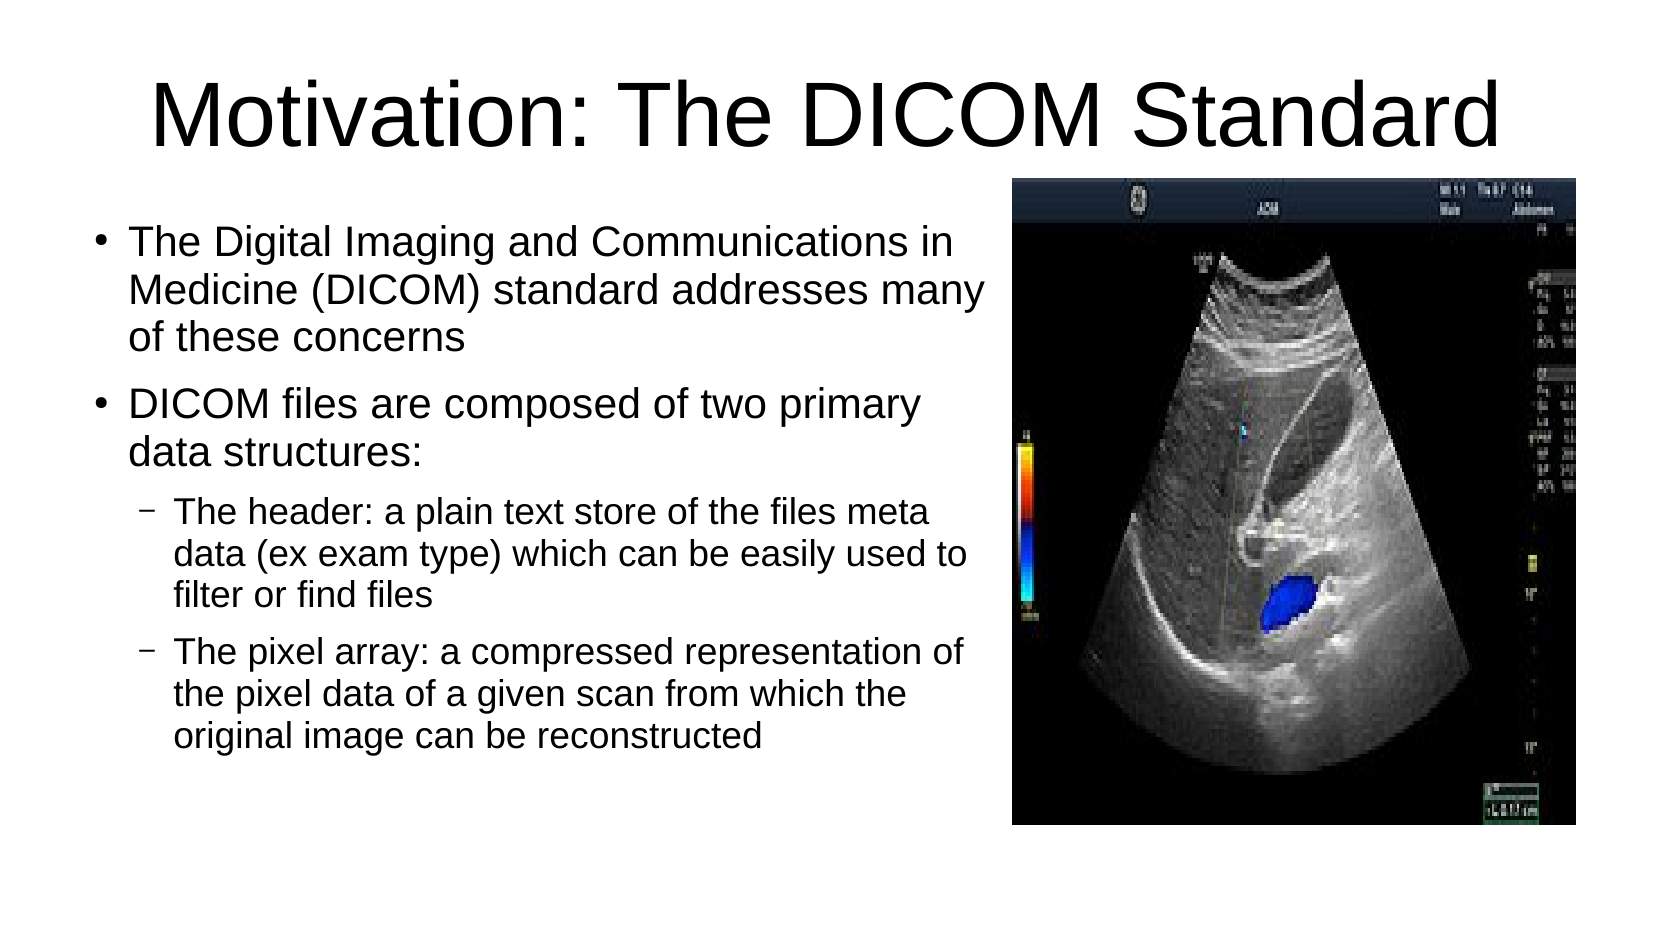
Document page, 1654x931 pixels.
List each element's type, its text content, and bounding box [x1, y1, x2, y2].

title Motivation: The DICOM Standard [82, 37, 1571, 193]
list The Digital Imaging and Communications in Medicine (DICOM) standard addresses many of these concerns DICOM files are composed of two primary data structures: The header: a plain text store of the files meta data (ex exam type) which can be easily used to filter or find files The pixel array: a compressed representation of the pixel data of a given scan from which the original image can be reconstructed [82, 217, 1012, 758]
picture [1012, 178, 1576, 826]
